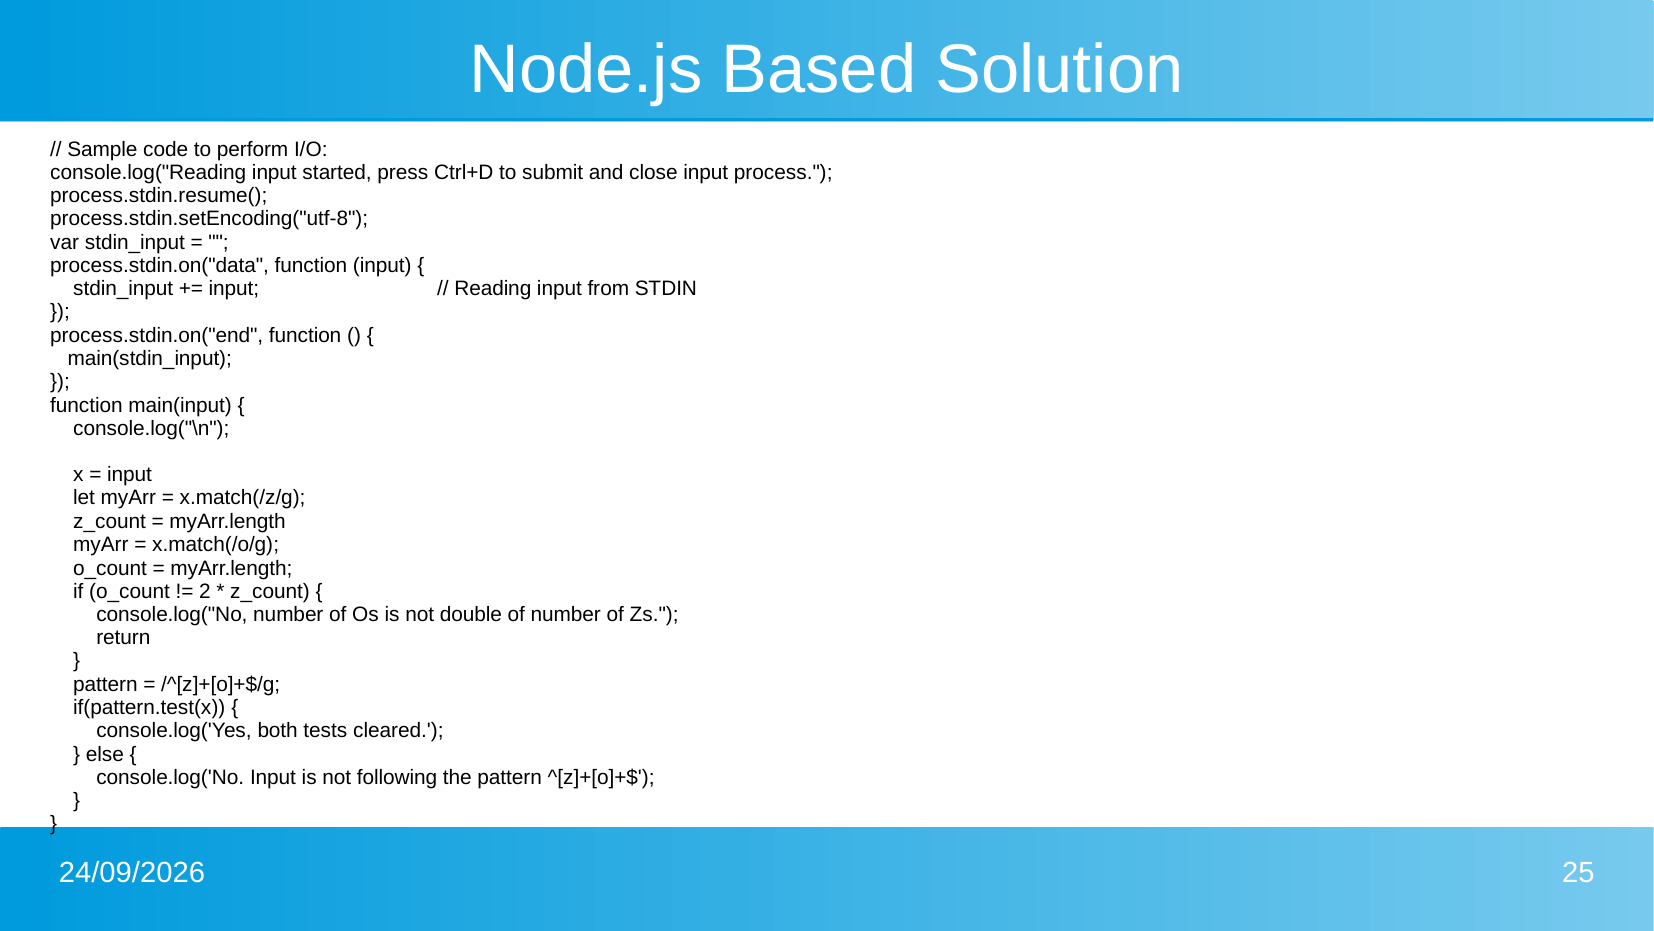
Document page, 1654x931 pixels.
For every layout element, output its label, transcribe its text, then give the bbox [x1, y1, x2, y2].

text_box // Sample code to perform I/O: console.log("Reading input started, press Ctrl+D to submit and close input process."); process.stdin.resume(); process.stdin.setEncoding("utf-8"); var stdin_input = ""; process.stdin.on("data", function (input) { stdin_input += input; // Reading input from STDIN }); process.stdin.on("end", function () { main(stdin_input); }); function main(input) { console.log("\n"); x = input let myArr = x.match(/z/g); z_count = myArr.length myArr = x.match(/o/g); o_count = myArr.length; if (o_count != 2 * z_count) { console.log("No, number of Os is not double of number of Zs."); return } pattern = /^[z]+[o]+$/g; if(pattern.test(x)) { console.log('Yes, both tests cleared.'); } else { console.log('No. Input is not following the pattern ^[z]+[o]+$'); } } [35, 129, 1217, 843]
title Node.js Based Solution [59, 29, 1595, 108]
